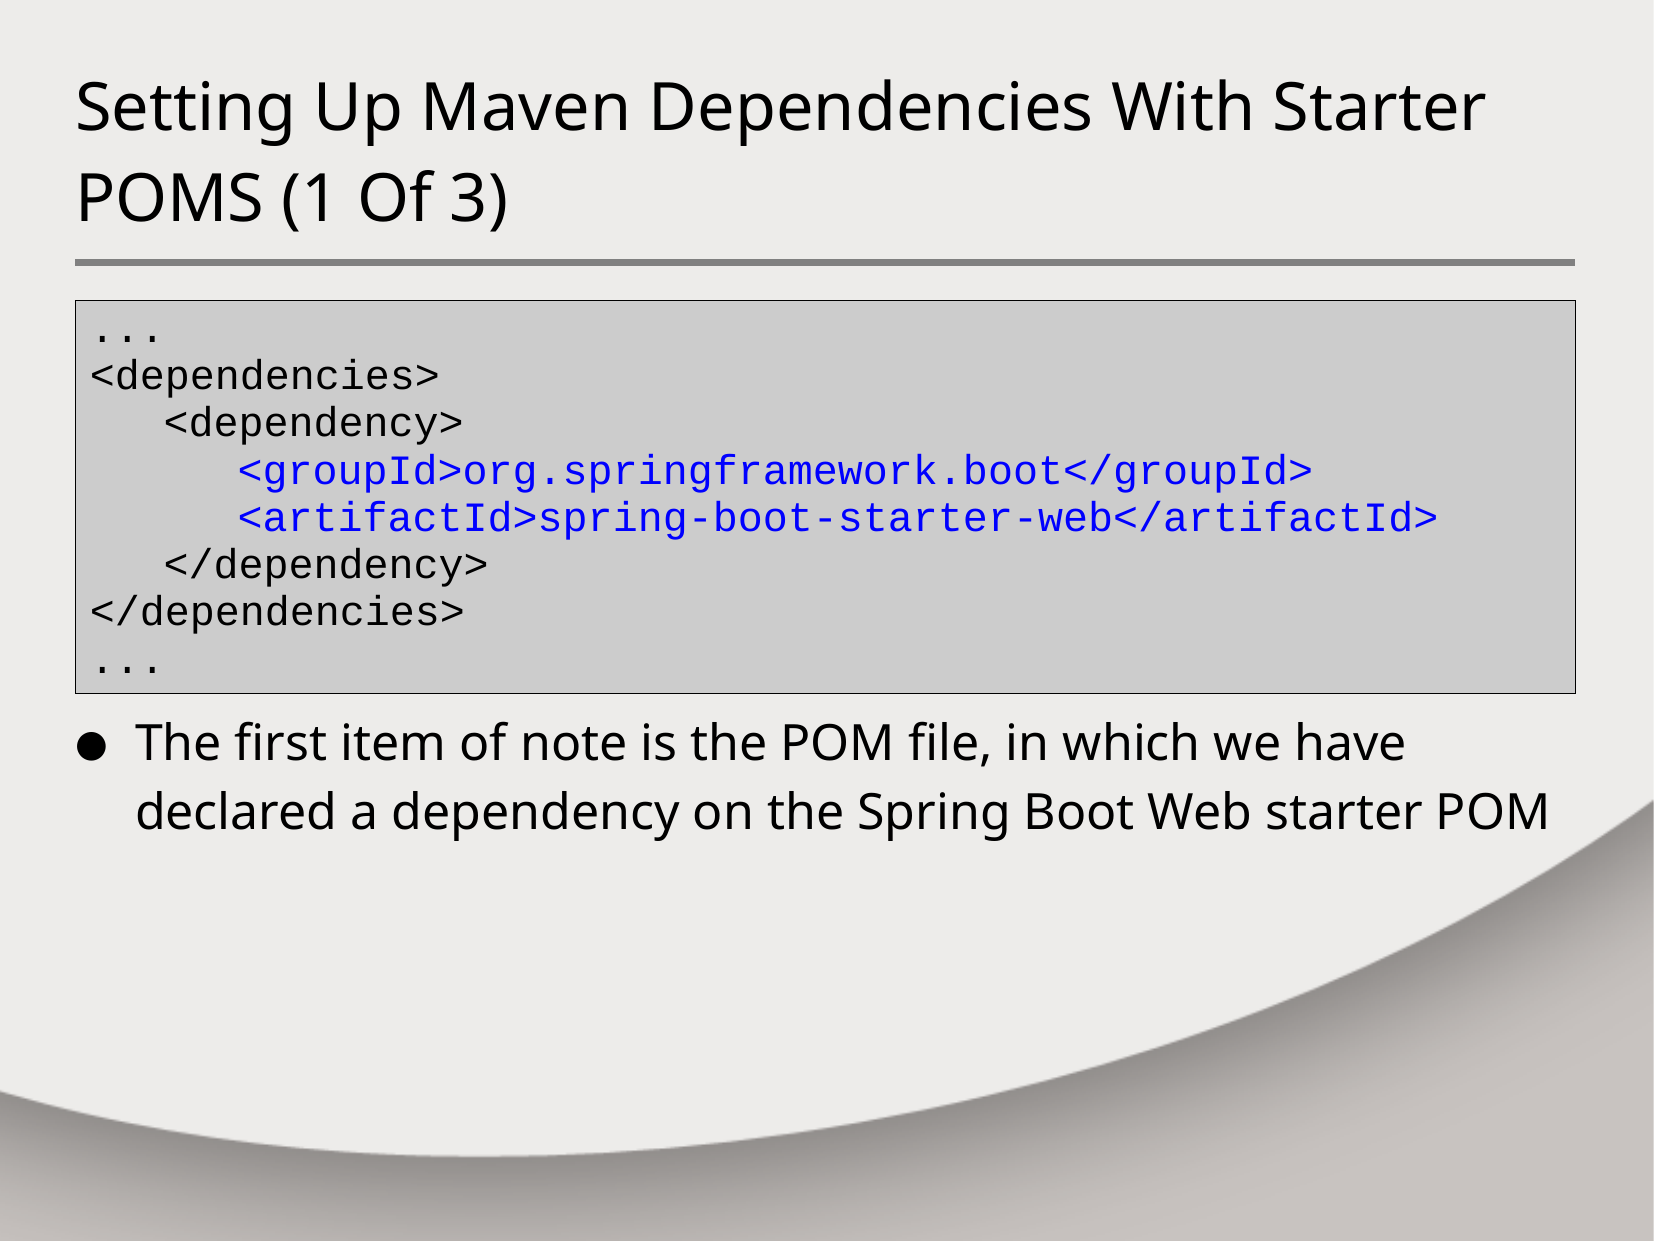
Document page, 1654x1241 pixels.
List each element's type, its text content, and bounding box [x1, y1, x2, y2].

list The first item of note is the POM file, in which we have declared a dependency on the Spring Boot Web starter POM [75, 300, 1576, 1163]
picture [0, 0, 1654, 1241]
title Setting Up Maven Dependencies With Starter POMS (1 Of 3) [75, 75, 1576, 226]
